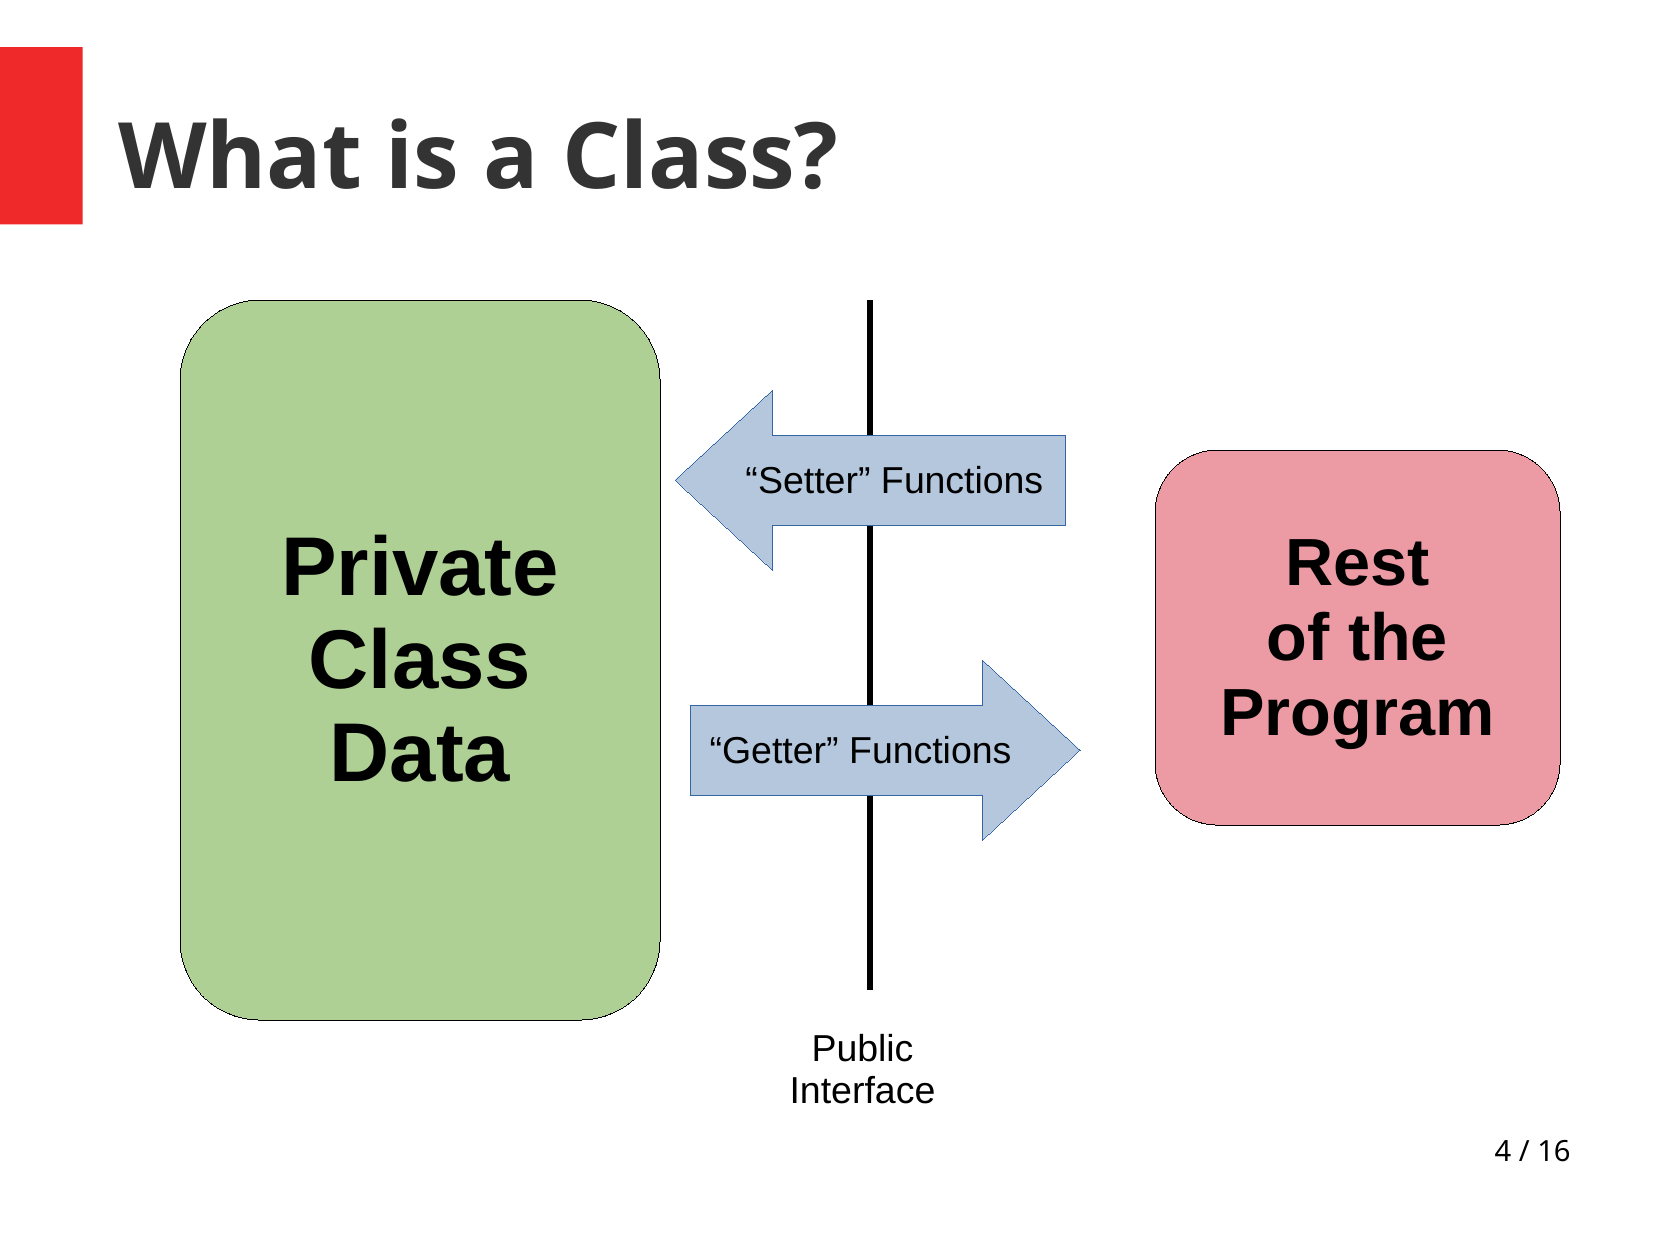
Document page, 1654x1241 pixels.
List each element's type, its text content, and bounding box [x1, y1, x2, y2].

text_box Private Class Data [180, 300, 661, 1021]
text_box “Getter” Functions [690, 660, 1081, 841]
text_box Rest of the Program [1155, 450, 1561, 826]
text_box “Setter” Functions [675, 390, 1066, 571]
text_box Public Interface [765, 1020, 961, 1126]
title What is a Class? [118, 49, 1571, 257]
